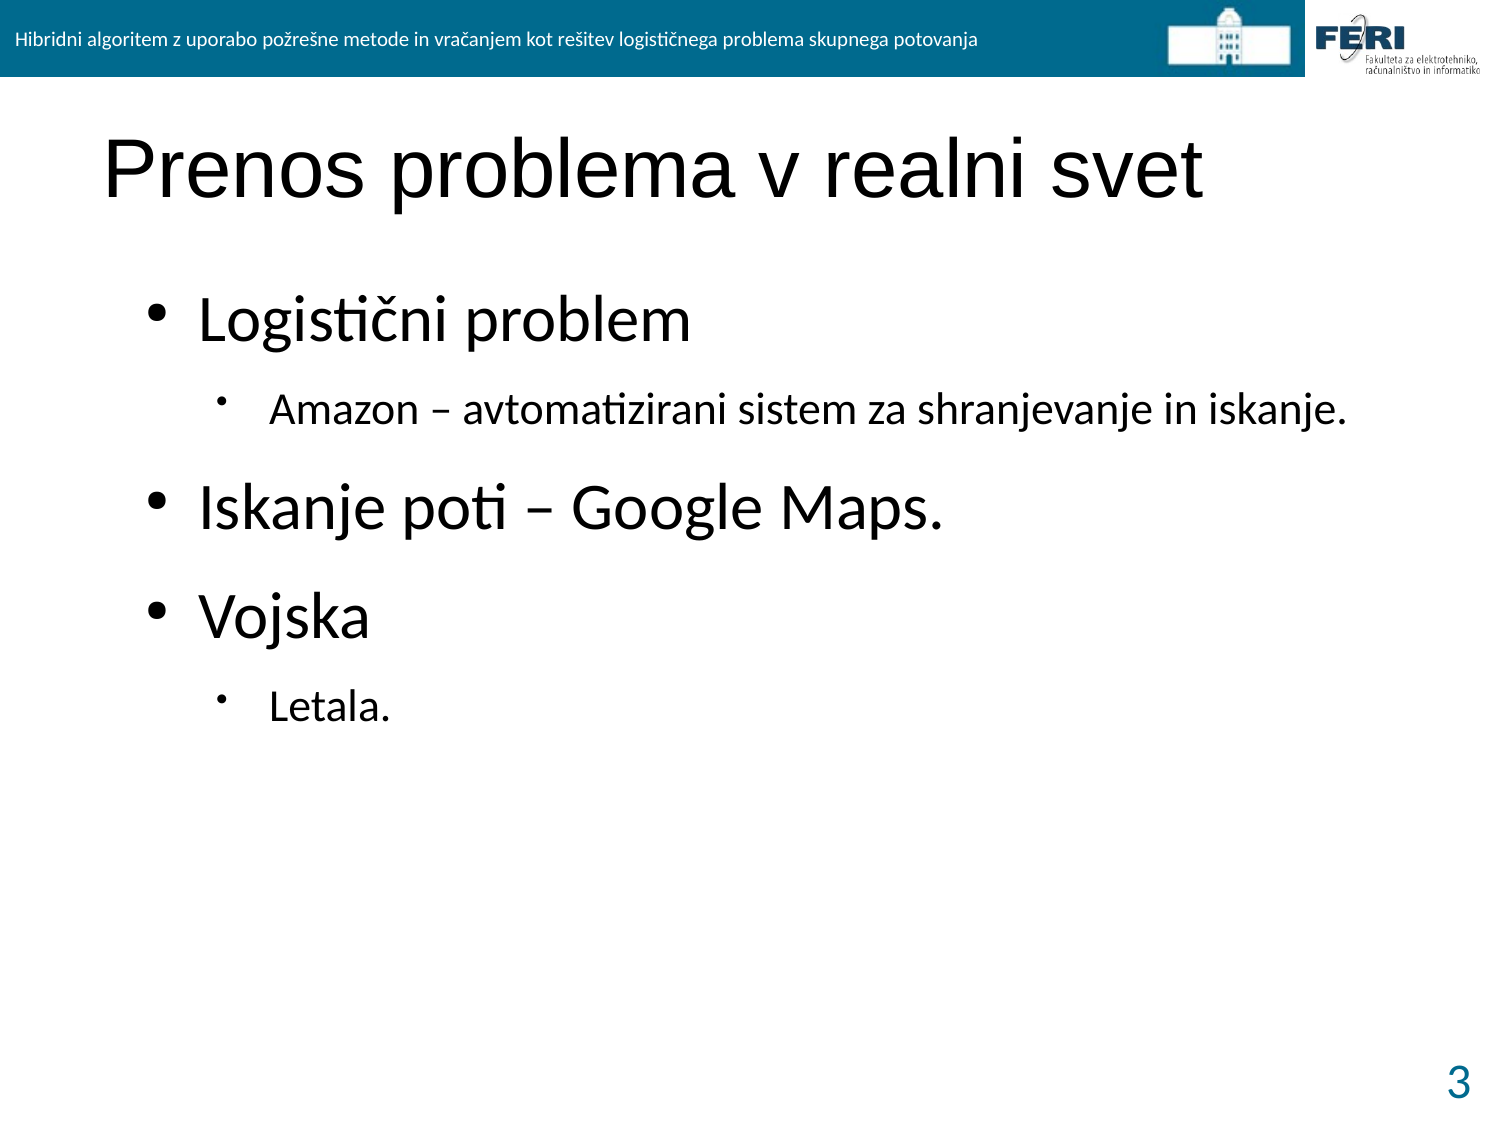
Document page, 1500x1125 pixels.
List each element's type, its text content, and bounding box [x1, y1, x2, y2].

slide_number <number> [1339, 1046, 1487, 1112]
footer Hibridni algoritem z uporabo požrešne metode in vračanjem kot rešitev logističnega problema skupnega potovanja [0, 0, 1117, 77]
title Prenos problema v realni svet [87, 78, 1425, 250]
picture [1316, 13, 1480, 74]
picture [1167, 7, 1292, 66]
list Logistični problem Amazon – avtomatizirani sistem za shranjevanje in iskanje. Iskanje poti – Google Maps. Vojska Letala. [112, 267, 1388, 1024]
